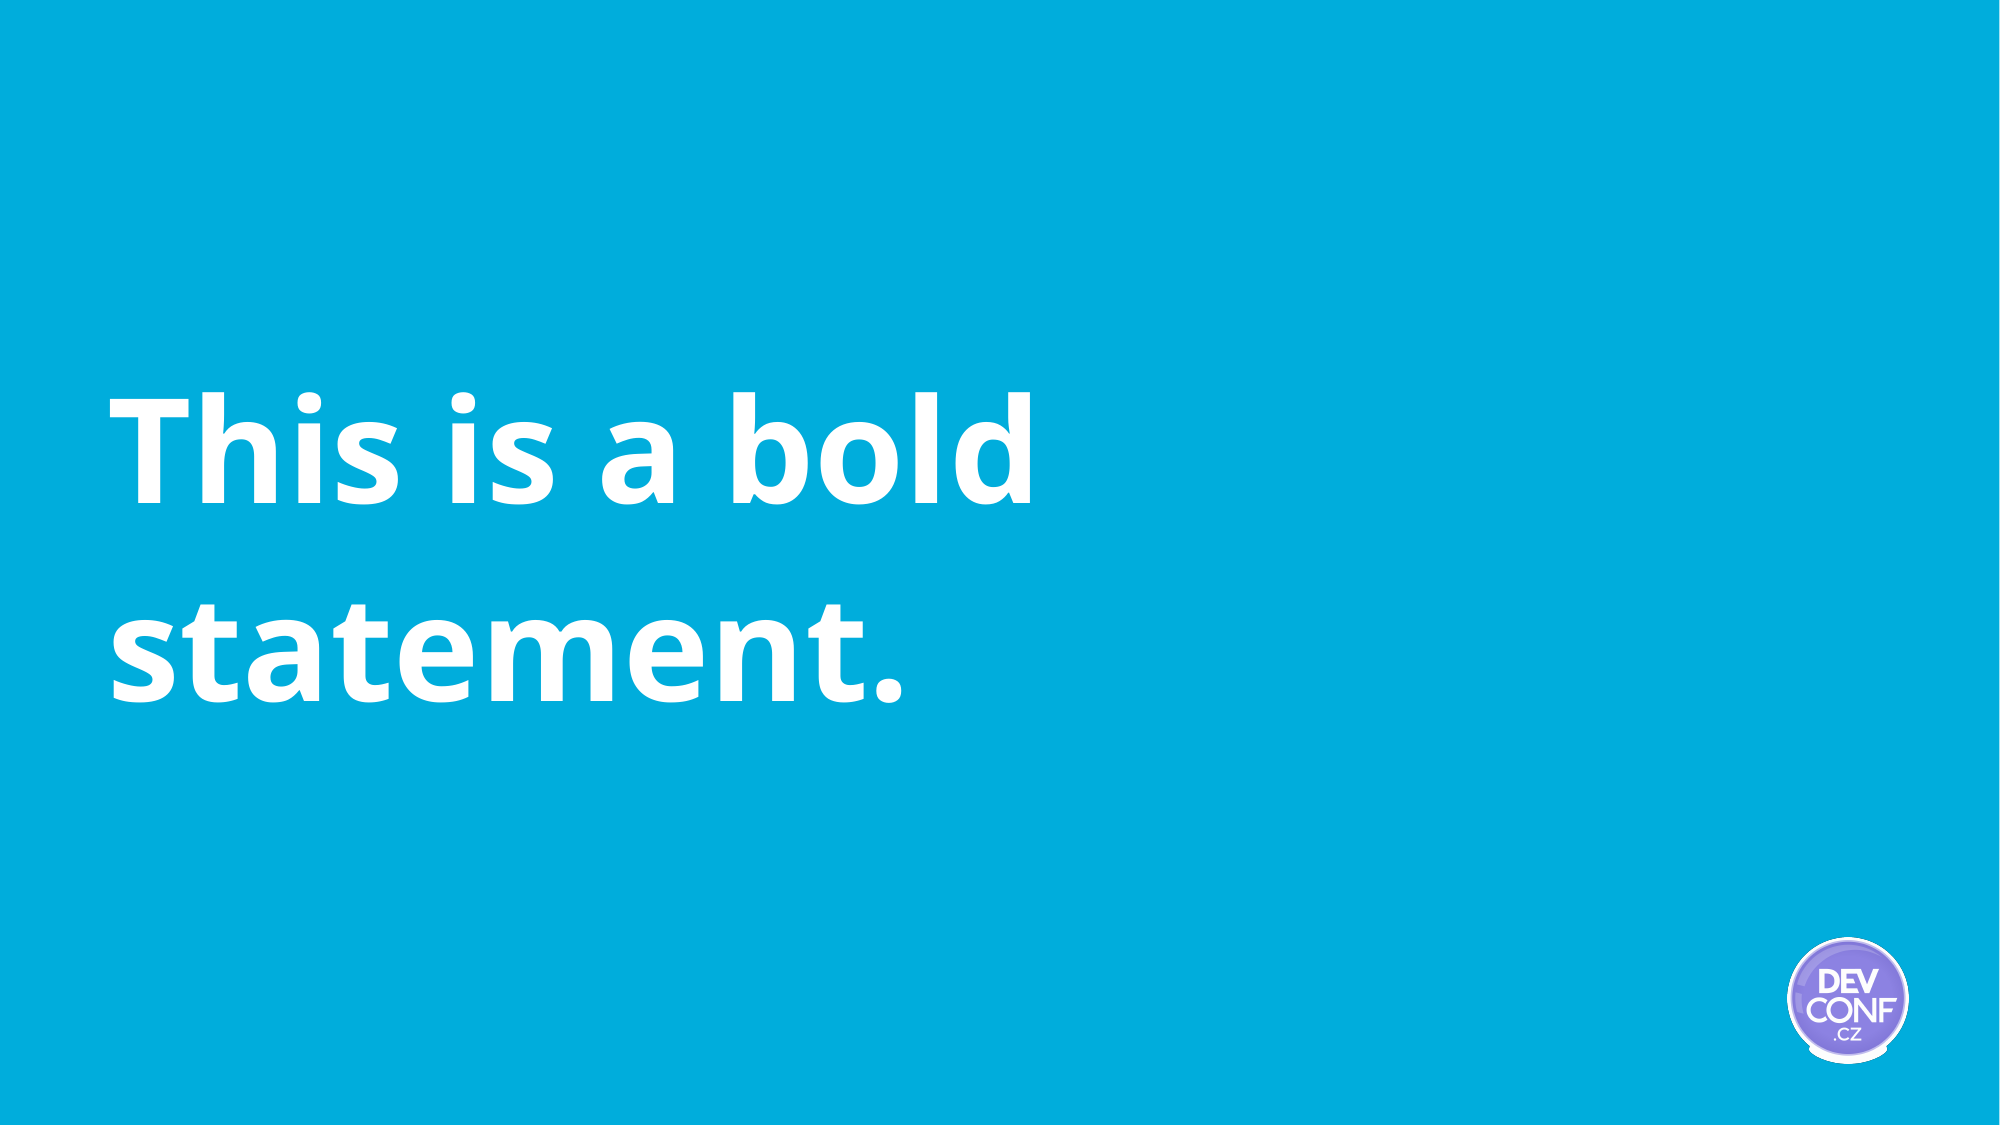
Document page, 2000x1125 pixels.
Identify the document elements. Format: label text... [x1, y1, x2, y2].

title This is a bold statement. [107, 98, 1500, 994]
picture [1788, 938, 1908, 1063]
